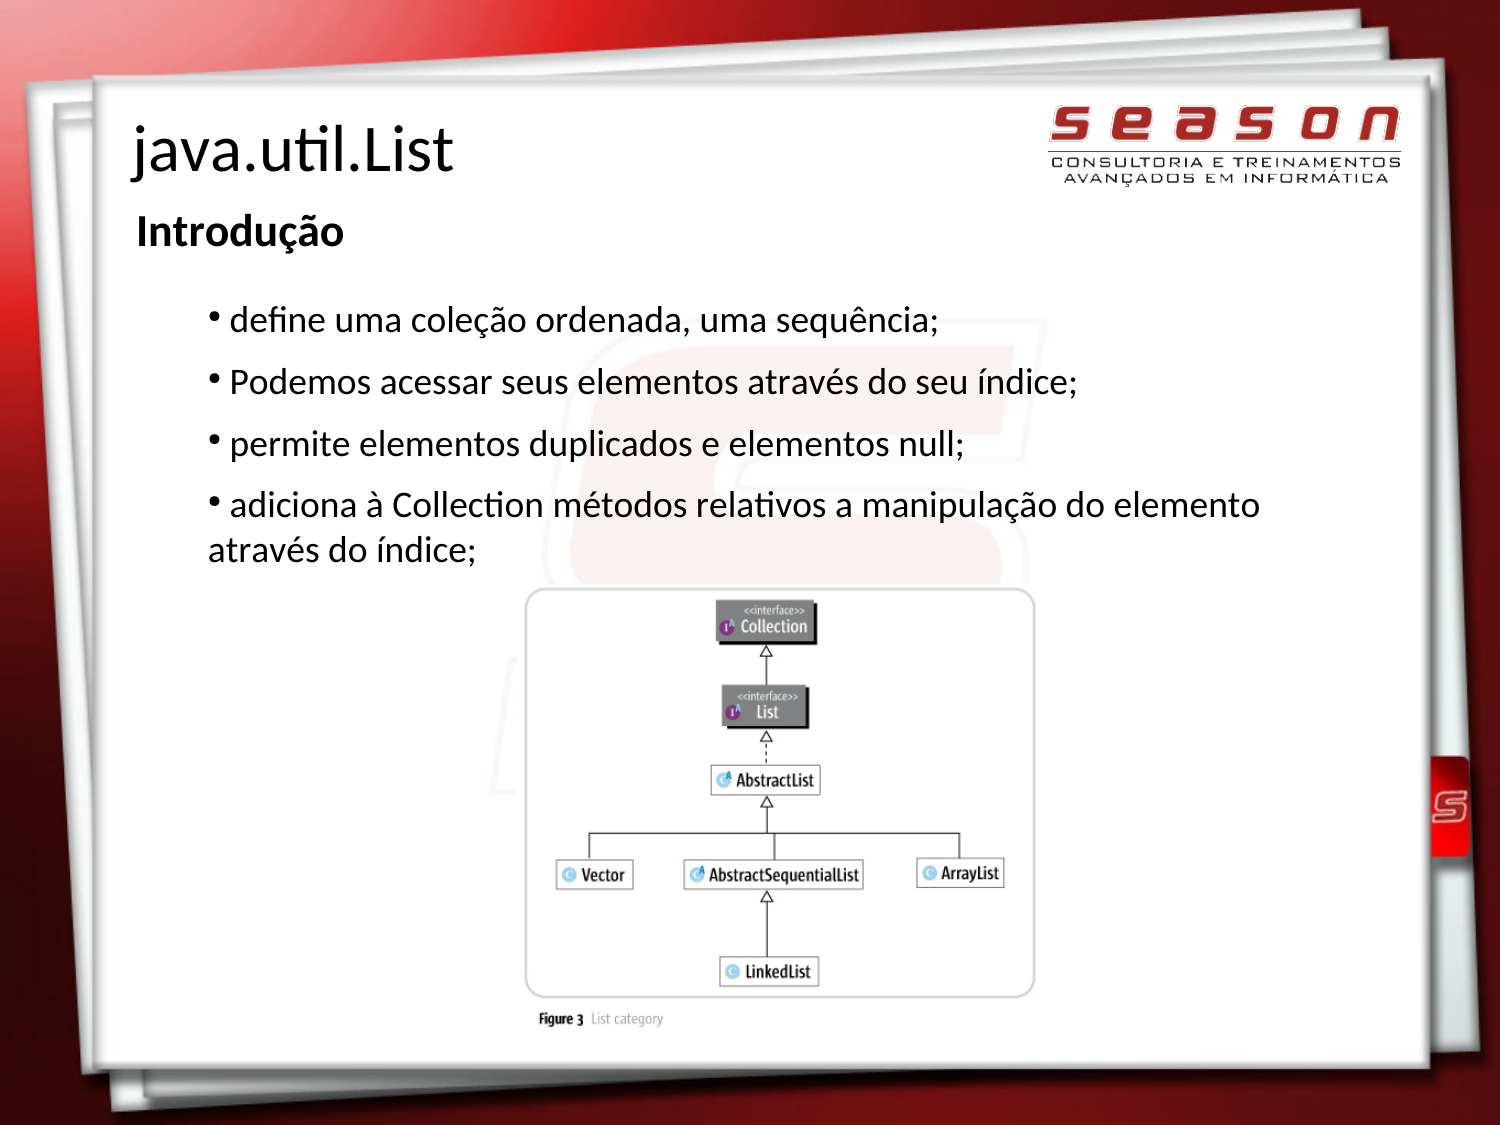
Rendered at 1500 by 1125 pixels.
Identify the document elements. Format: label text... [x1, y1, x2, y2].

title java.util.List [118, 33, 1394, 257]
picture [0, 0, 1500, 1125]
text_box Introdução [119, 200, 1240, 256]
text_box define uma coleção ordenada, uma sequência; Podemos acessar seus elementos através do seu índice; permite elementos duplicados e elementos null; adiciona à Collection métodos relativos a manipulação do elemento através do índice; [207, 281, 1328, 585]
